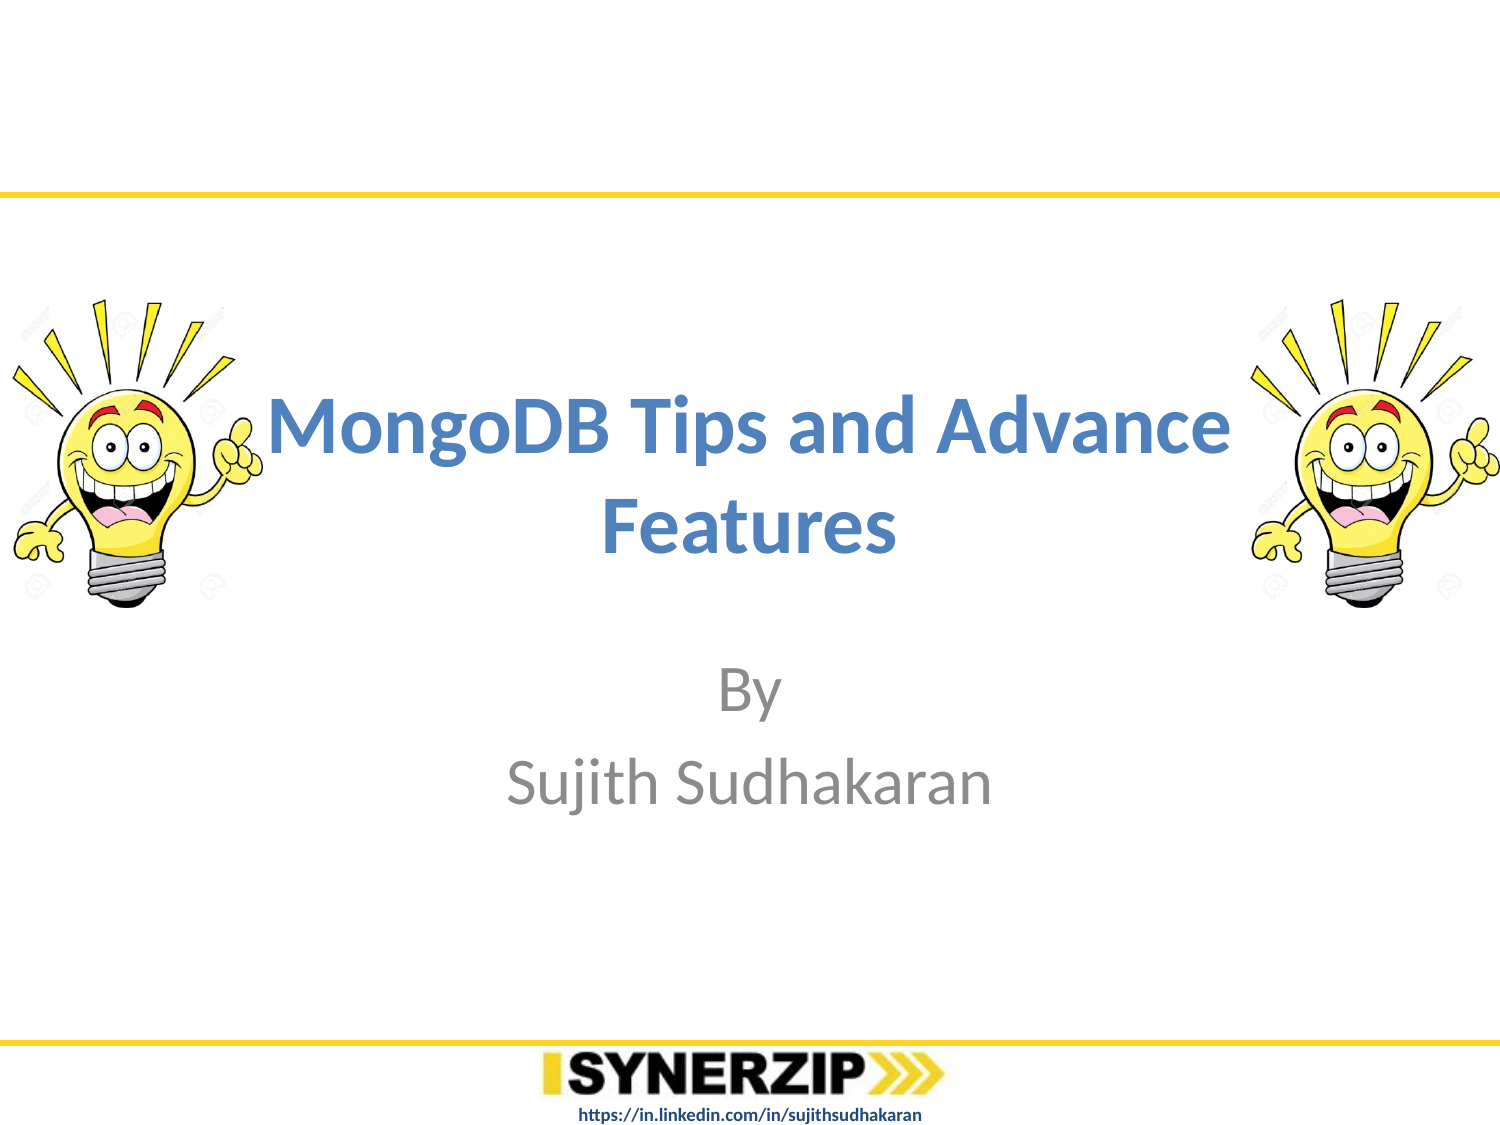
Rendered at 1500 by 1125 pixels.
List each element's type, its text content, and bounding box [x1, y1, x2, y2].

picture [539, 1049, 961, 1090]
subtitle By Sujith Sudhakaran [225, 637, 1275, 925]
picture [12, 299, 263, 608]
title MongoDB Tips and Advance Features [263, 349, 1250, 591]
picture [1250, 299, 1500, 608]
text_box https://in.linkedin.com/in/sujithsudhakaran [500, 1090, 1000, 1125]
